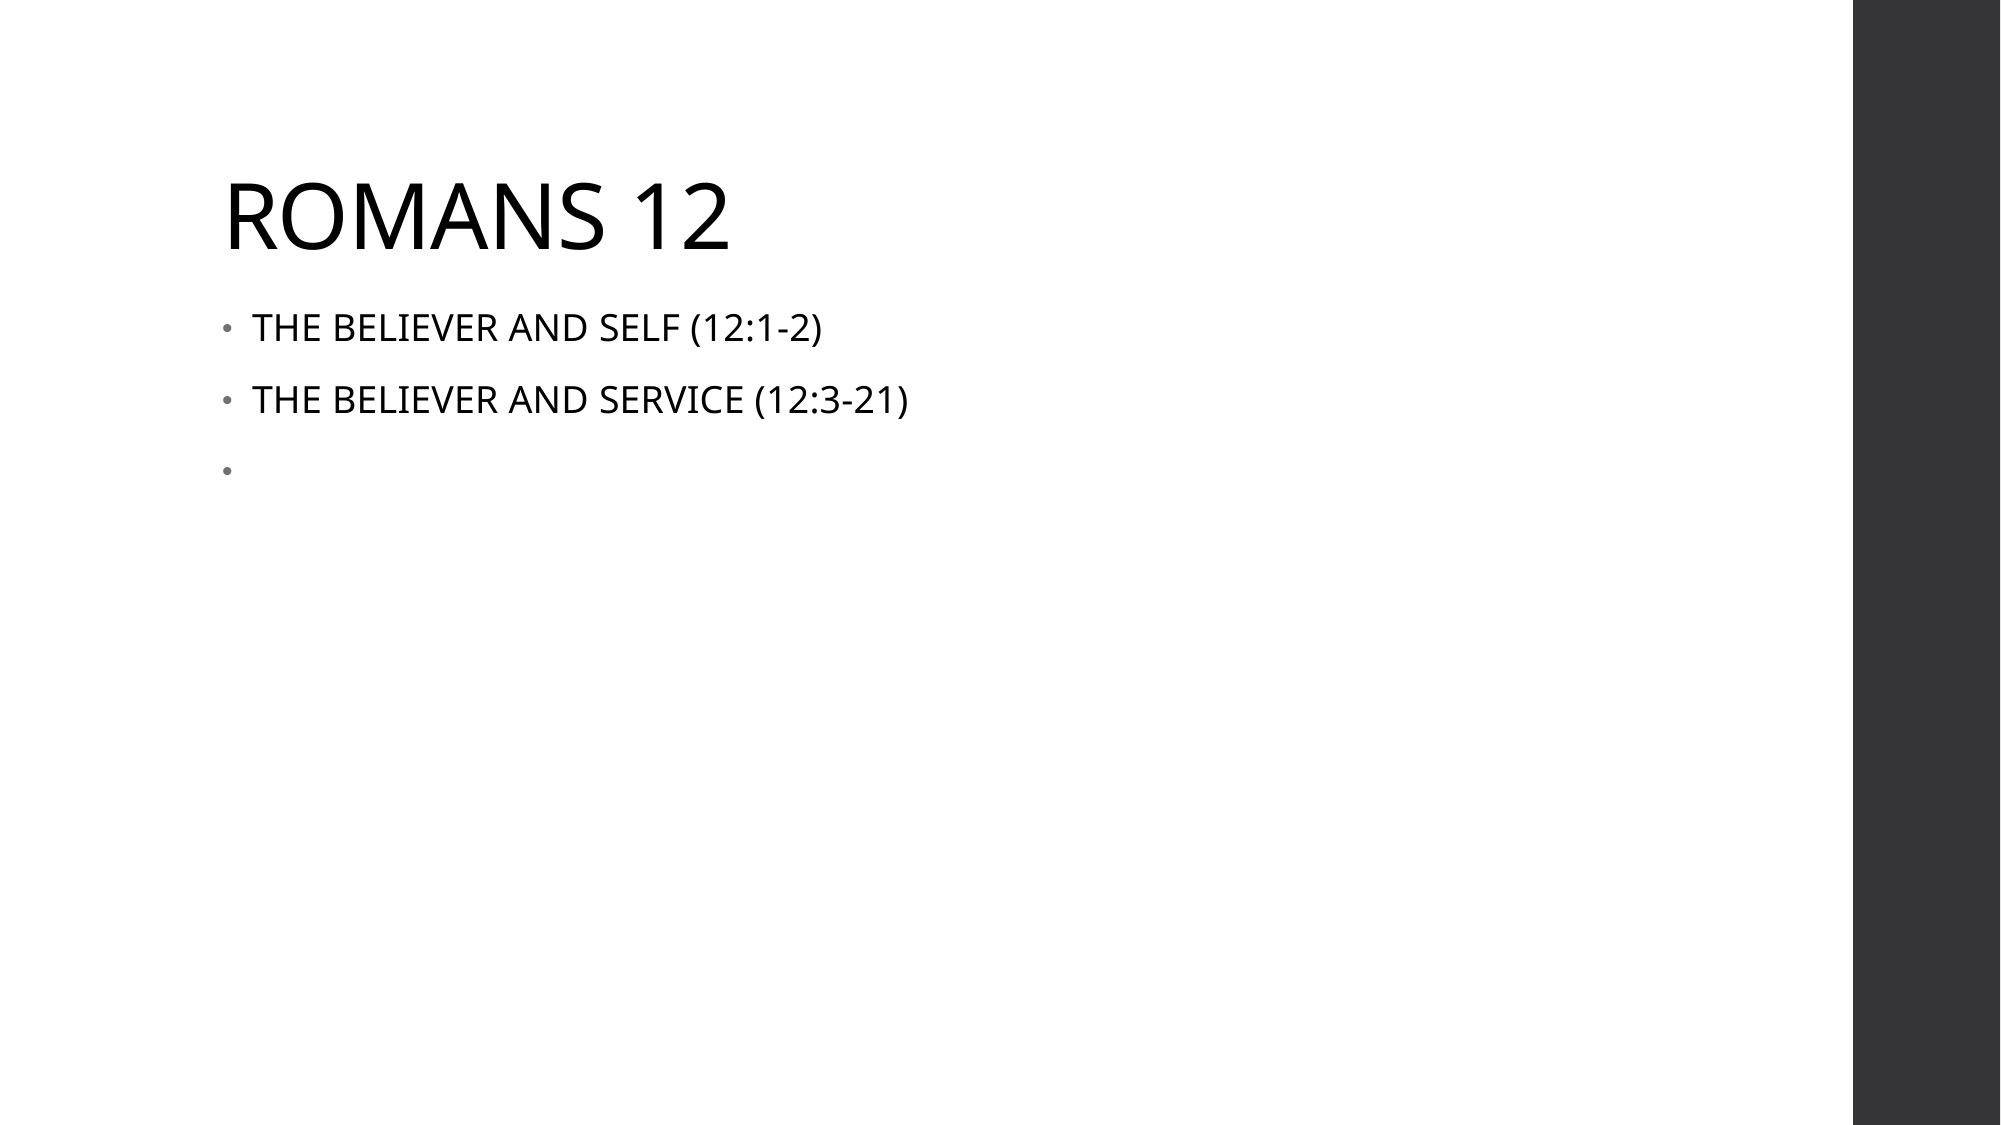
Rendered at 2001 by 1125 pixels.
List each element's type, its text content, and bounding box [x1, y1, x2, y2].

title ROMANS 12 [206, 60, 1797, 278]
list THE BELIEVER AND SELF (12:1-2) THE BELIEVER AND SERVICE (12:3-21) [206, 299, 1617, 1014]
